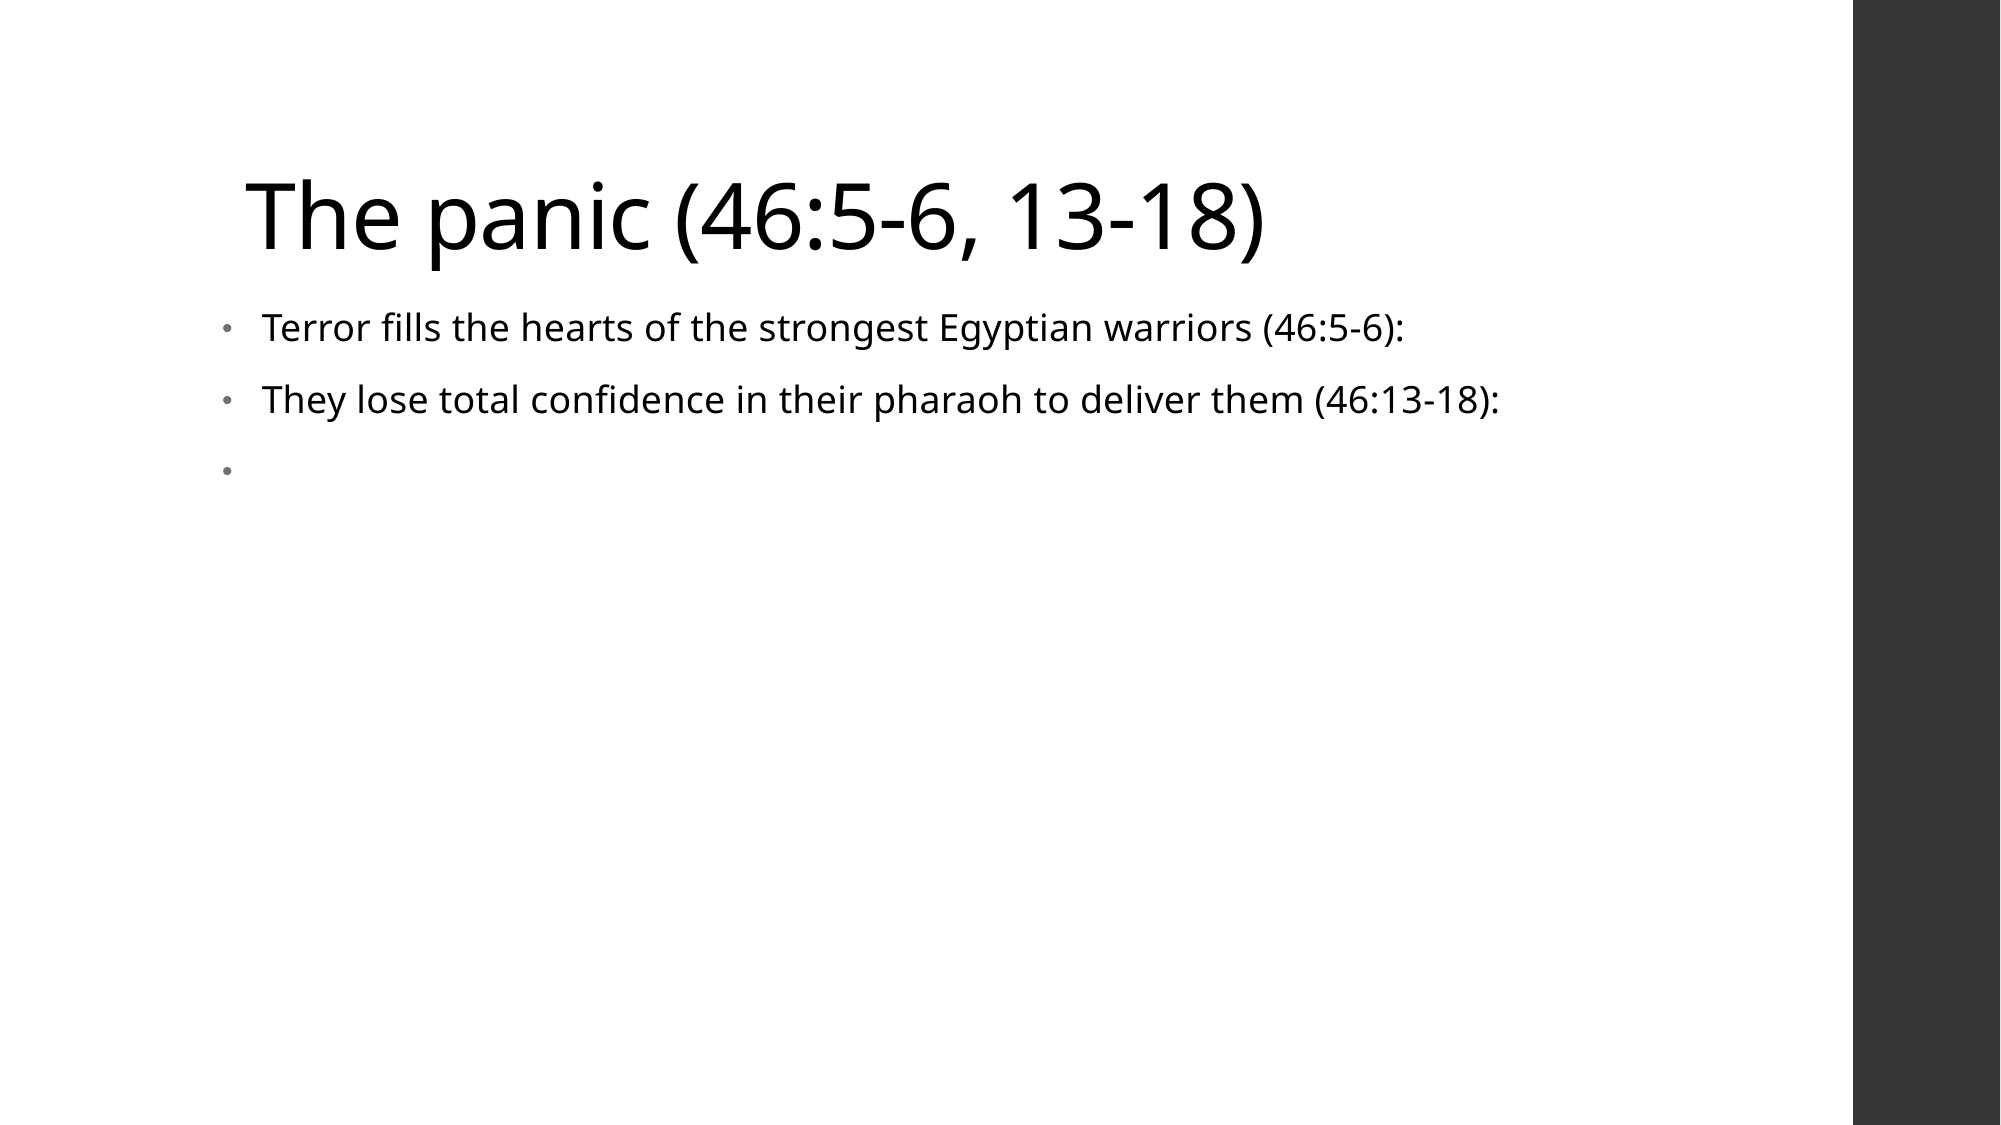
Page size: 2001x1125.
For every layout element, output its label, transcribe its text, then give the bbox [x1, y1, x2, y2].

title The panic (46:5-6, 13-18) [206, 60, 1797, 278]
list Terror fills the hearts of the strongest Egyptian warriors (46:5-6): They lose total confidence in their pharaoh to deliver them (46:13-18): [206, 299, 1617, 1014]
